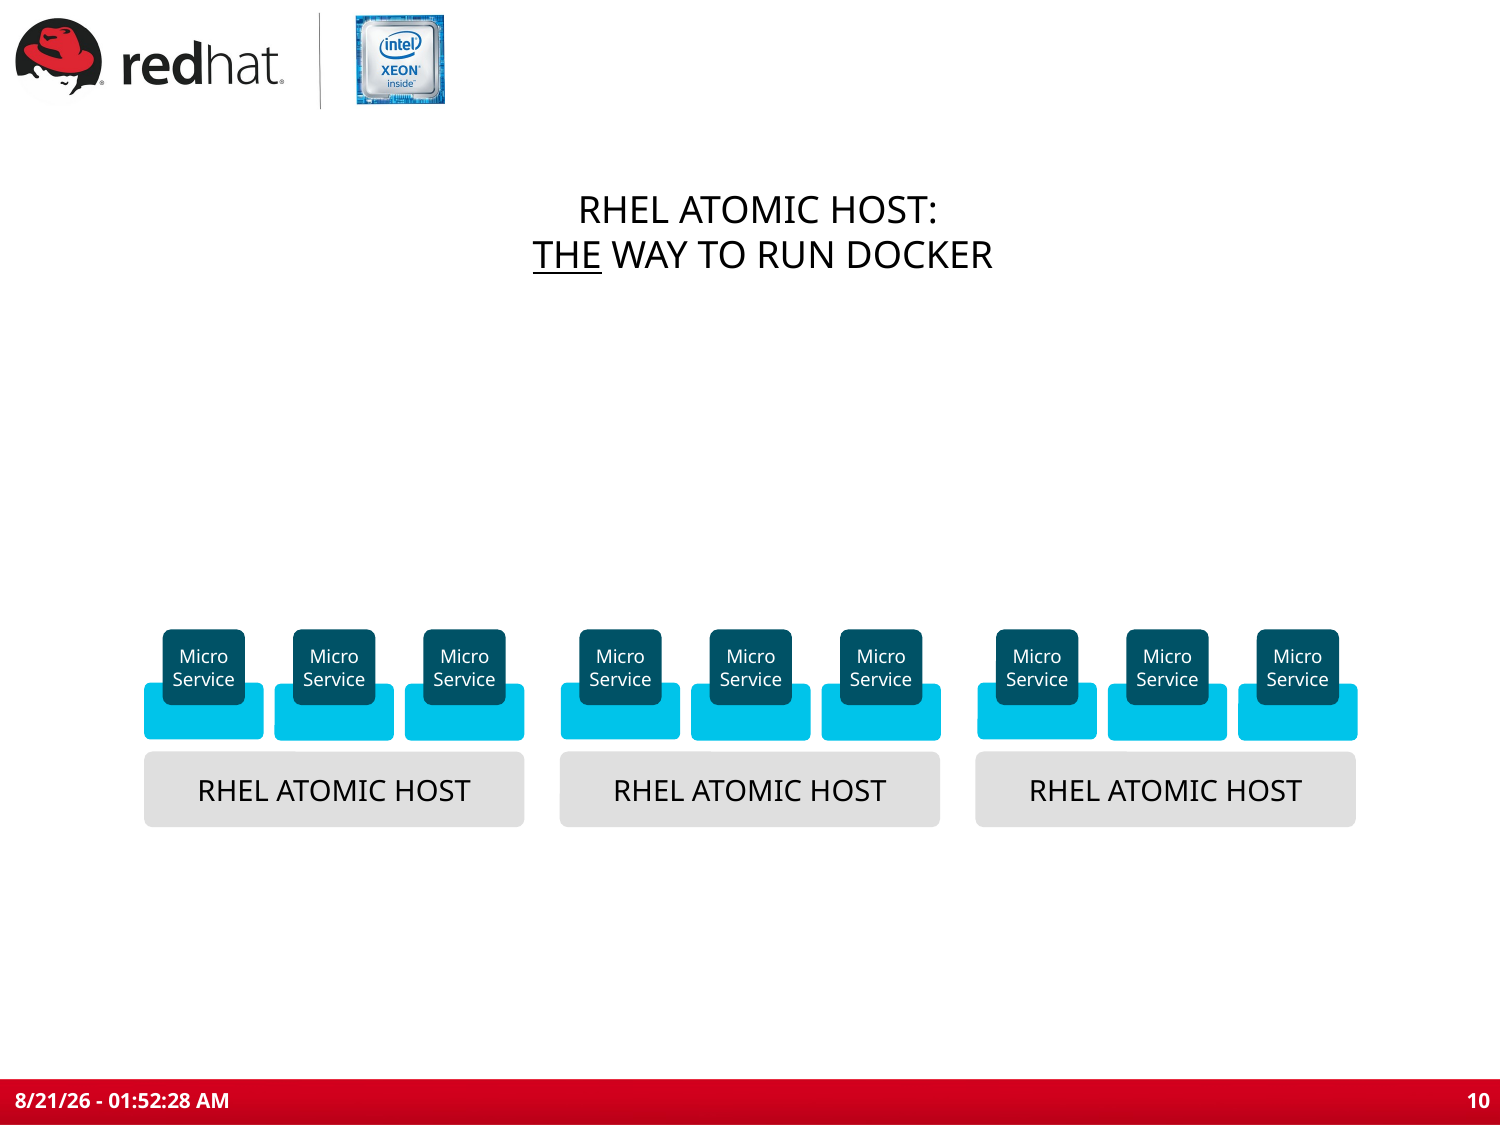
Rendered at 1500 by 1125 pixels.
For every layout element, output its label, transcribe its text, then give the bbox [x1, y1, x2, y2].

text_box [404, 683, 525, 741]
text_box [274, 683, 394, 741]
text_box [144, 682, 264, 740]
text_box Micro Service [423, 629, 506, 706]
text_box Micro Service [995, 629, 1079, 706]
text_box RHEL ATOMIC HOST [559, 751, 941, 828]
text_box RHEL ATOMIC HOST [975, 751, 1356, 828]
picture [0, 1079, 1500, 1125]
title RHEL ATOMIC HOST: THE WAY TO RUN DOCKER [97, 96, 1429, 277]
text_box [821, 683, 941, 741]
text_box RHEL ATOMIC HOST [144, 751, 525, 828]
text_box [977, 682, 1097, 740]
text_box Micro Service [1256, 629, 1340, 706]
picture [16, 13, 444, 111]
text_box [1107, 683, 1228, 741]
text_box Micro Service [840, 629, 923, 706]
text_box Micro Service [293, 629, 376, 706]
slide_number [1, 1077, 84, 1098]
text_box [560, 682, 681, 740]
text_box Micro Service [162, 629, 245, 706]
text_box Micro Service [1126, 629, 1209, 706]
text_box [691, 683, 811, 741]
text_box [1238, 683, 1358, 741]
text_box Micro Service [579, 629, 662, 706]
text_box Micro Service [709, 629, 792, 706]
